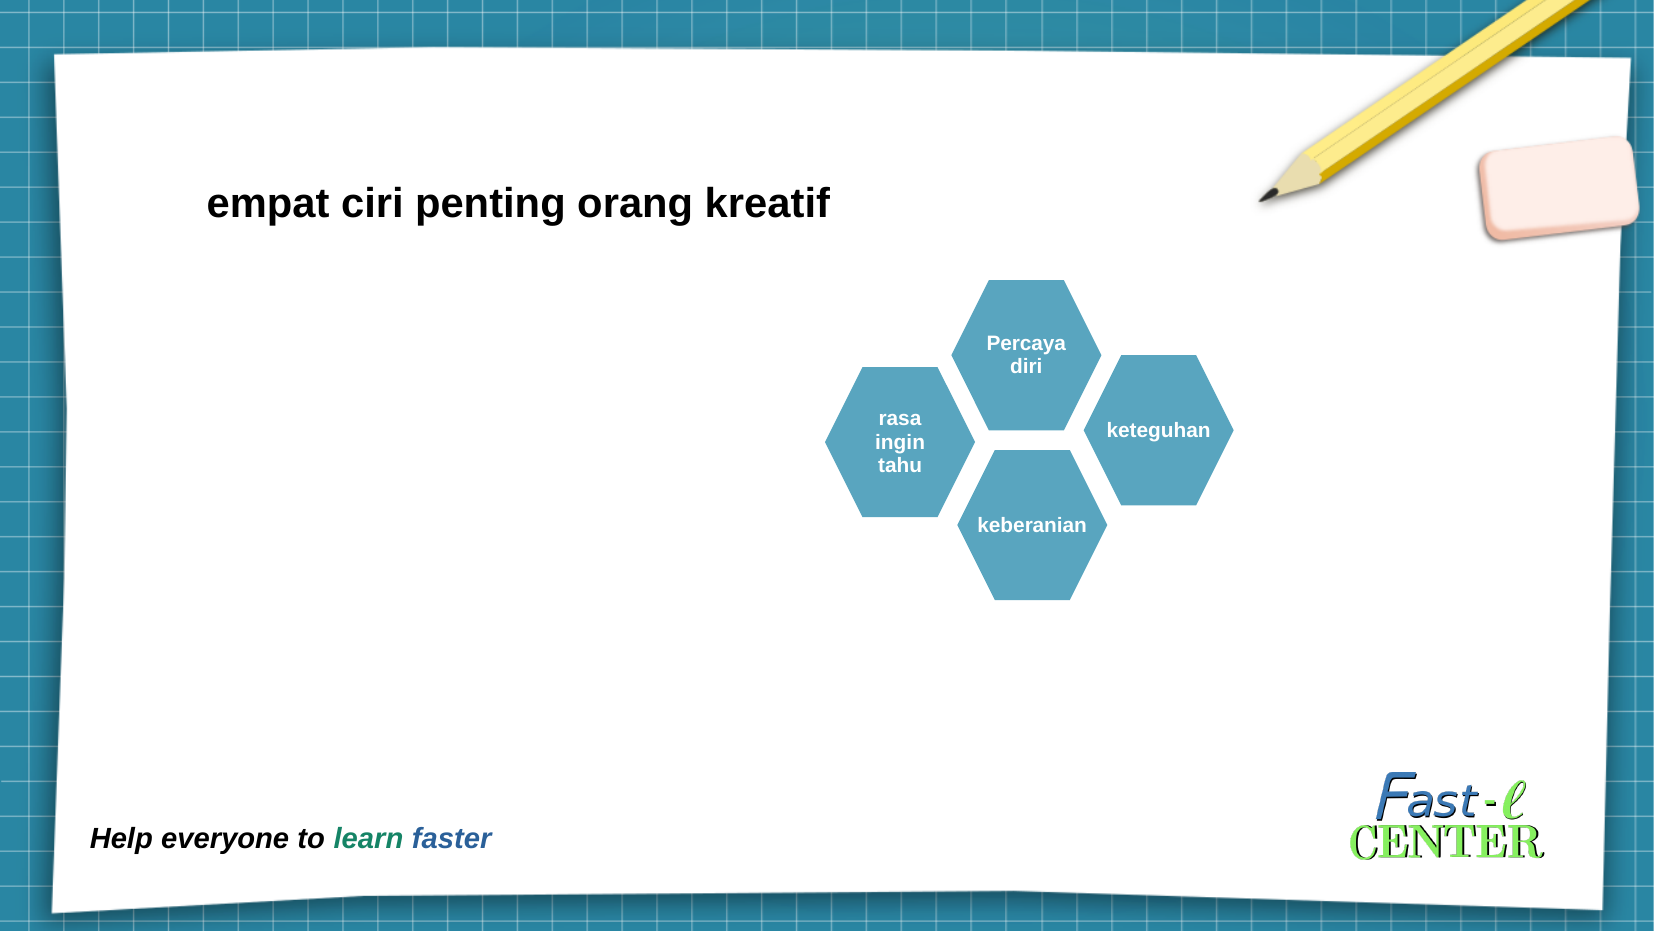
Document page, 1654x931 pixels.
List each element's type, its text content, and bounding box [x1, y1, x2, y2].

text_box rasa ingin tahu [825, 367, 976, 518]
text_box empat ciri penting orang kreatif [191, 172, 863, 237]
text_box keteguhan [1083, 355, 1234, 506]
text_box Help everyone to learn faster [75, 814, 507, 863]
text_box keberanian [957, 450, 1108, 601]
picture [0, 0, 1654, 931]
text_box Percaya diri [951, 280, 1102, 431]
